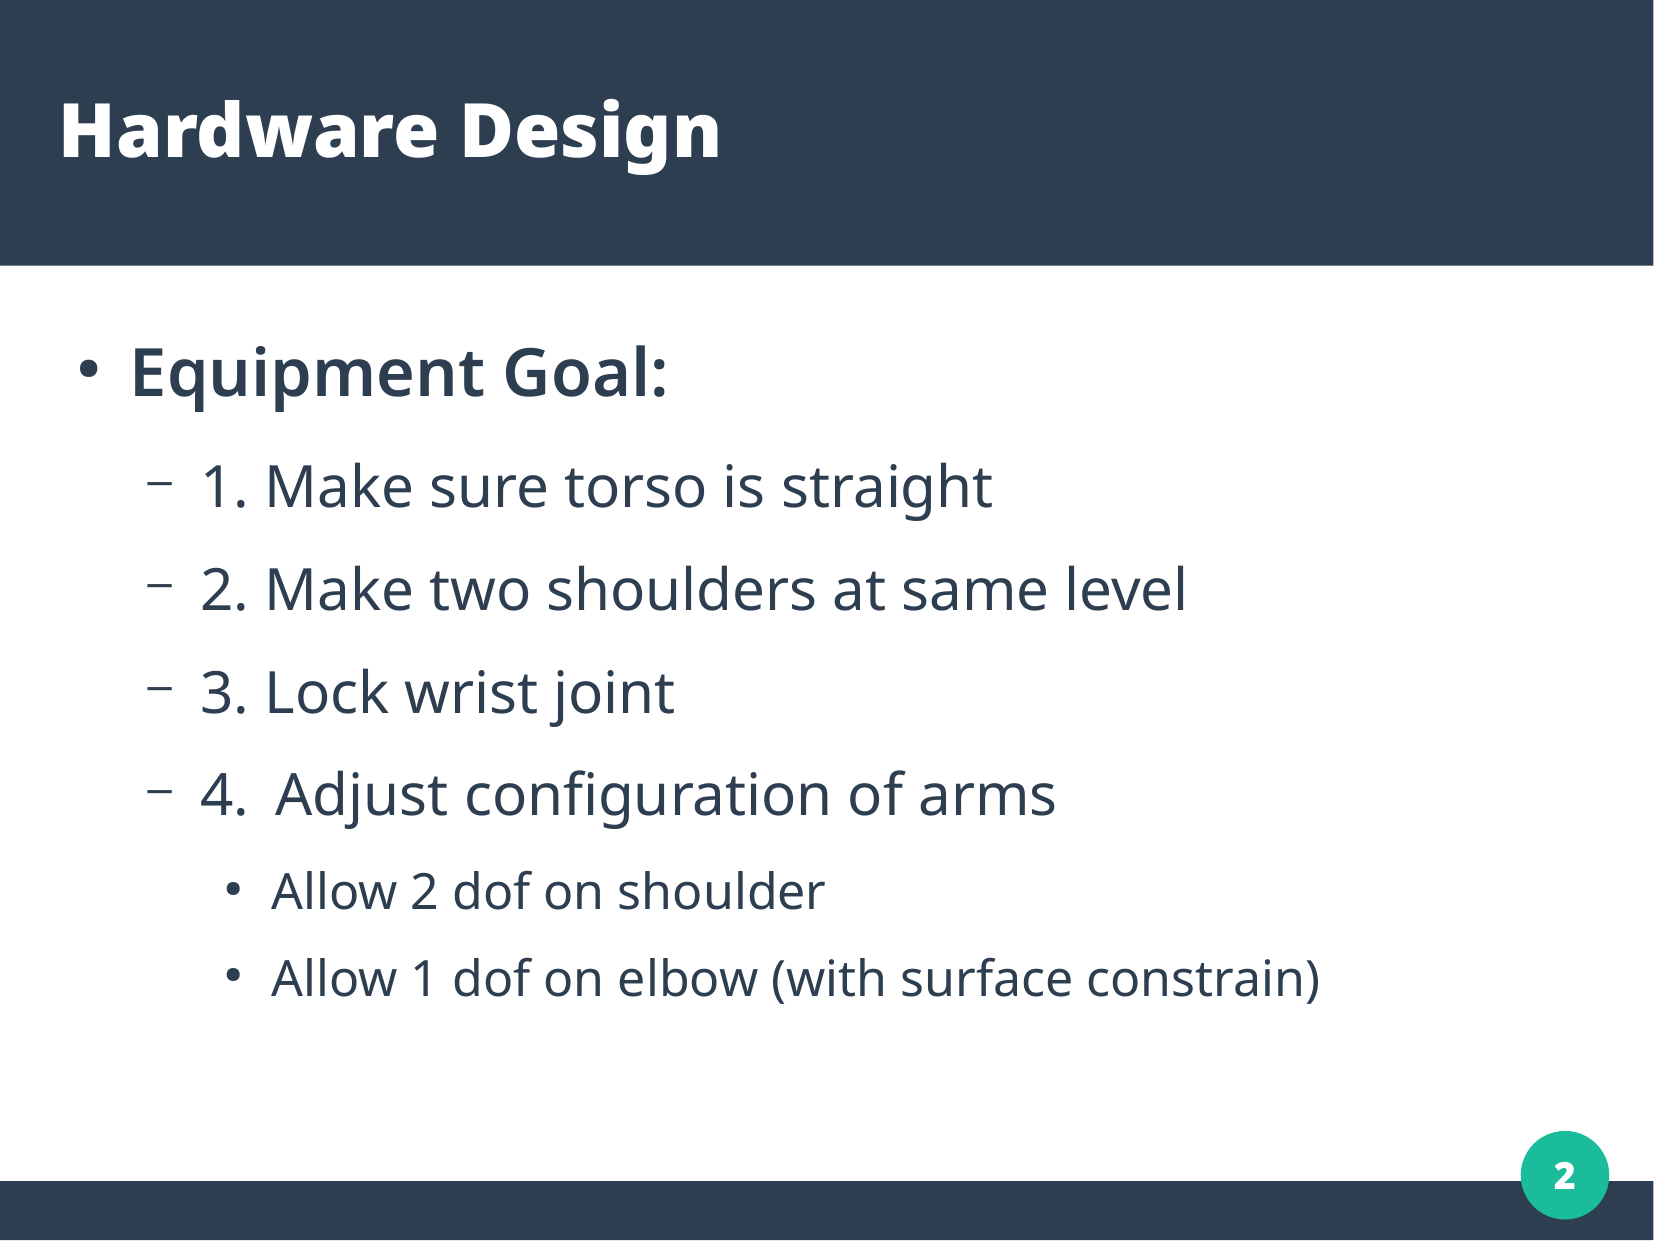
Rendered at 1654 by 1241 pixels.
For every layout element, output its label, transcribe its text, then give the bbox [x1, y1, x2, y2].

title Hardware Design [59, 49, 1595, 207]
list Equipment Goal: 1. Make sure torso is straight 2. Make two shoulders at same level 3. Lock wrist joint 4. Adjust configuration of arms Allow 2 dof on shoulder Allow 1 dof on elbow (with surface constrain) [59, 324, 1595, 1152]
